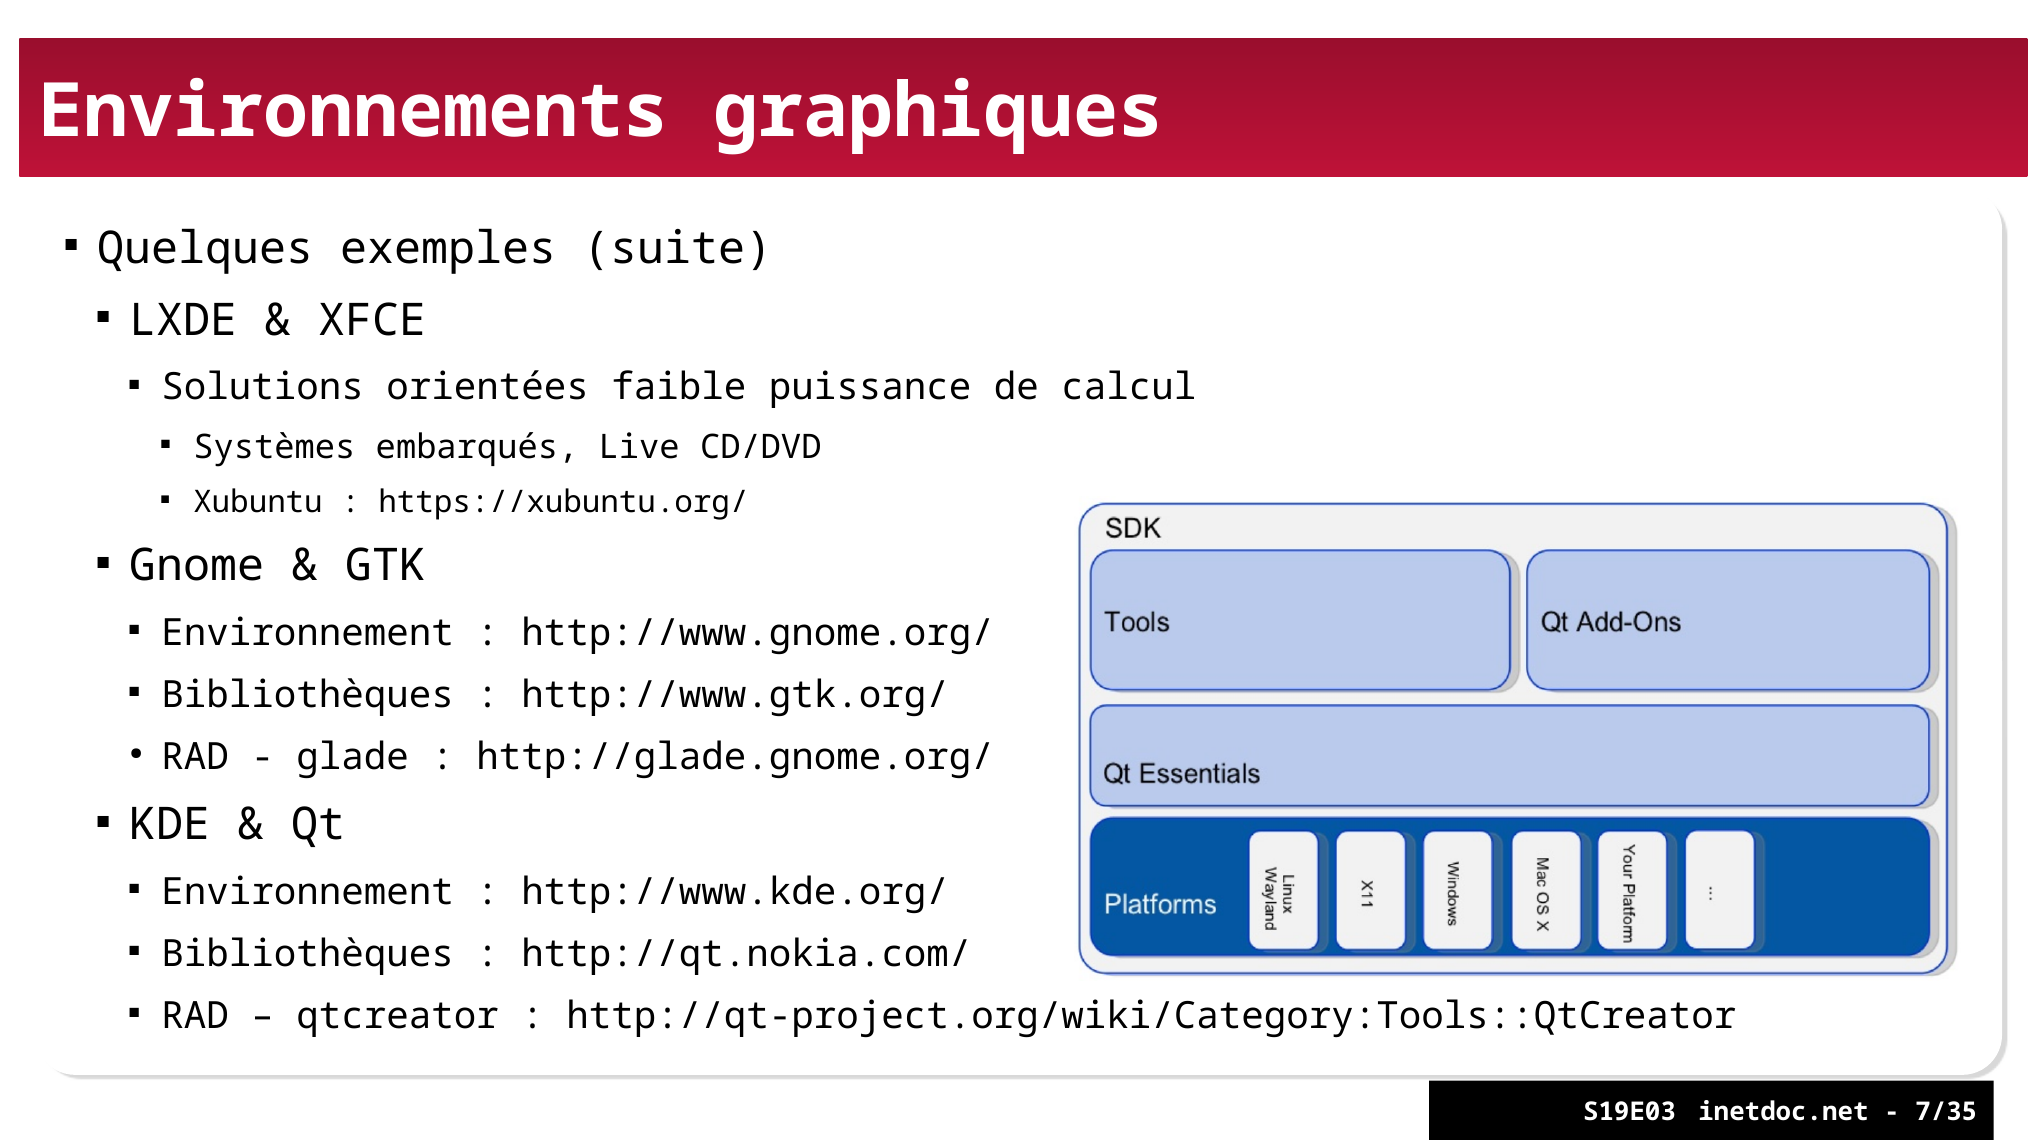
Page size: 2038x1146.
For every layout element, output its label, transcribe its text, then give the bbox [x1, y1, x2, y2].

text_box Quelques exemples (suite) LXDE & XFCE Solutions orientées faible puissance de calcul Systèmes embarqués, Live CD/DVD Xubuntu : https://xubuntu.org/ Gnome & GTK Environnement : http://www.gnome.org/ Bibliothèques : http://www.gtk.org/ RAD - glade : http://glade.gnome.org/ KDE & Qt Environnement : http://www.kde.org/ Bibliothèques : http://qt.nokia.com/ RAD – qtcreator : http://qt-project.org/wiki/Category:Tools::QtCreator [35, 188, 2003, 1075]
picture [1074, 496, 1961, 981]
text_box Environnements graphiques [19, 38, 2028, 177]
text_box S19E03 inetdoc.net - <numéro>/35 [1429, 1080, 1994, 1140]
